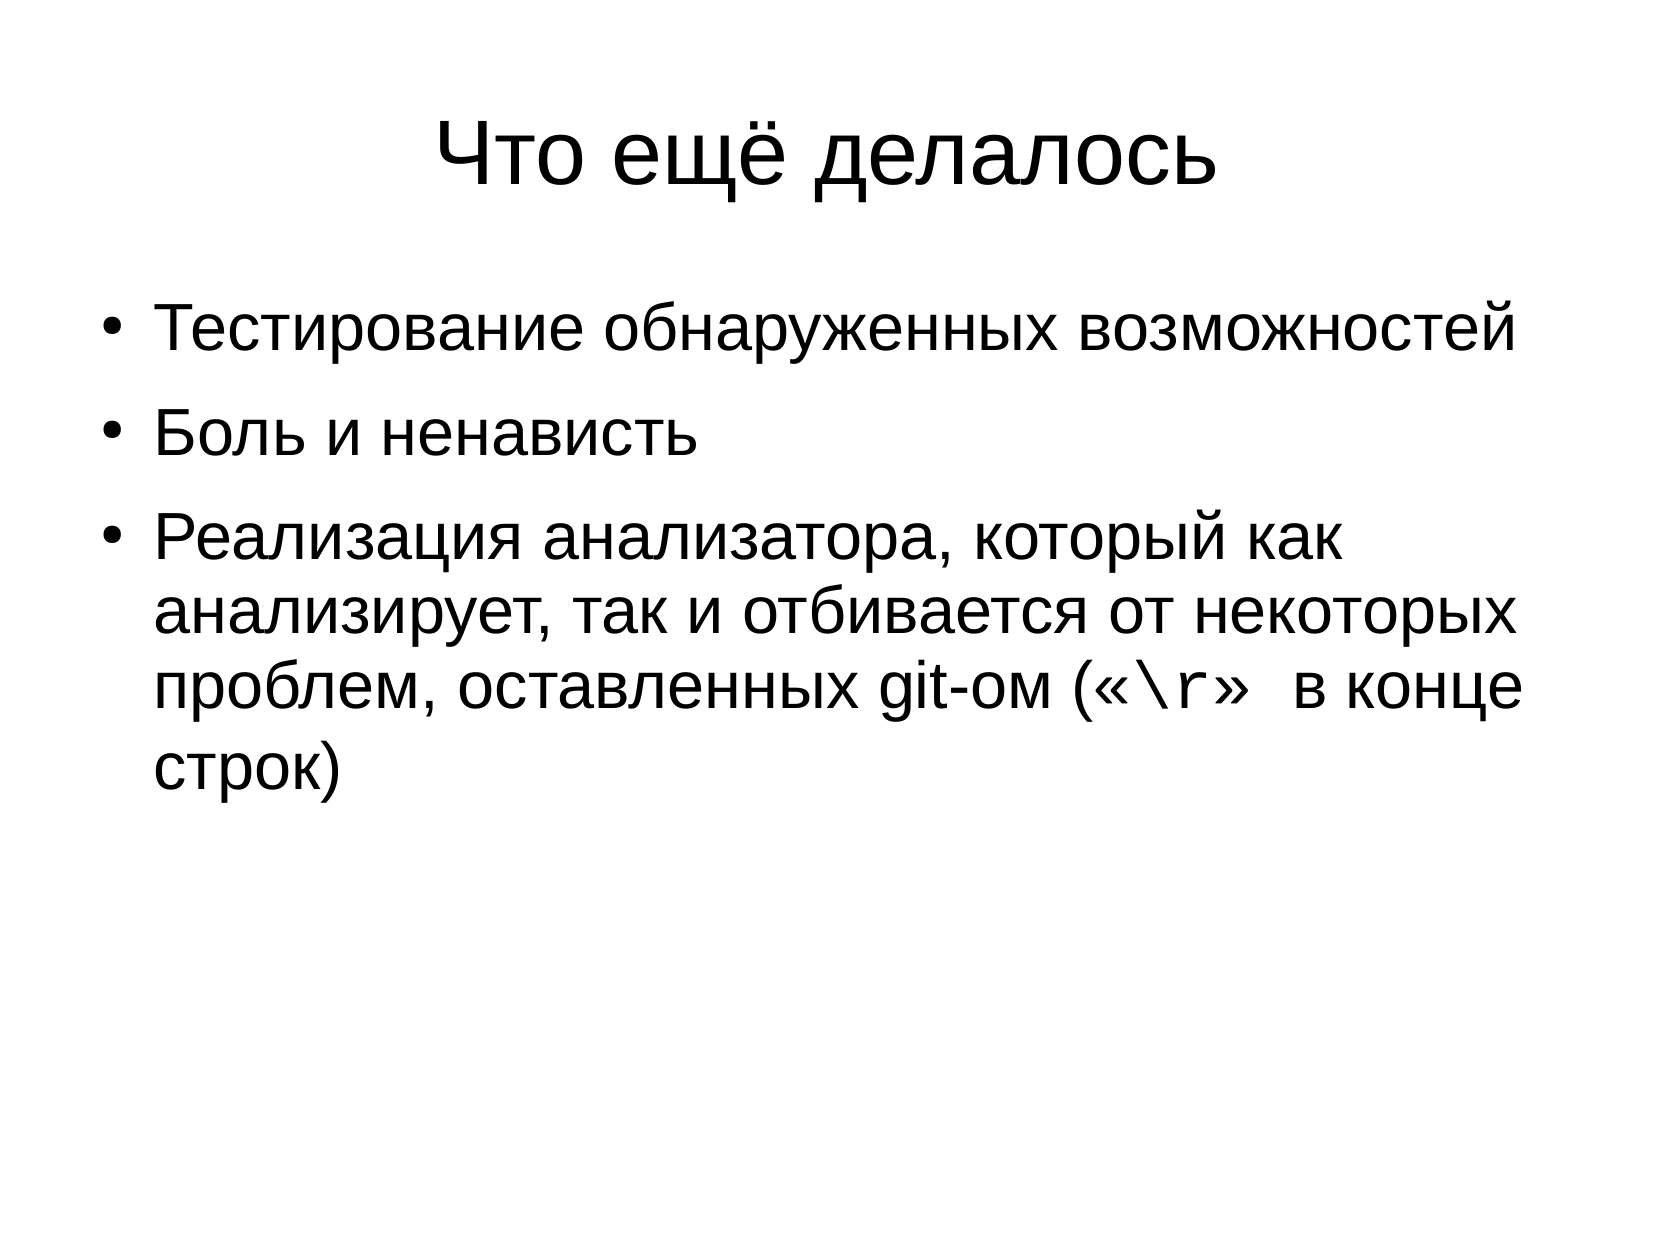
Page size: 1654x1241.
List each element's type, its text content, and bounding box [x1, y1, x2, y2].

title Что ещё делалось [82, 49, 1571, 257]
list Тестирование обнаруженных возможностей Боль и ненависть Реализация анализатора, который как анализирует, так и отбивается от некоторых проблем, оставленных git-ом («\r» в конце строк) [82, 290, 1571, 1010]
